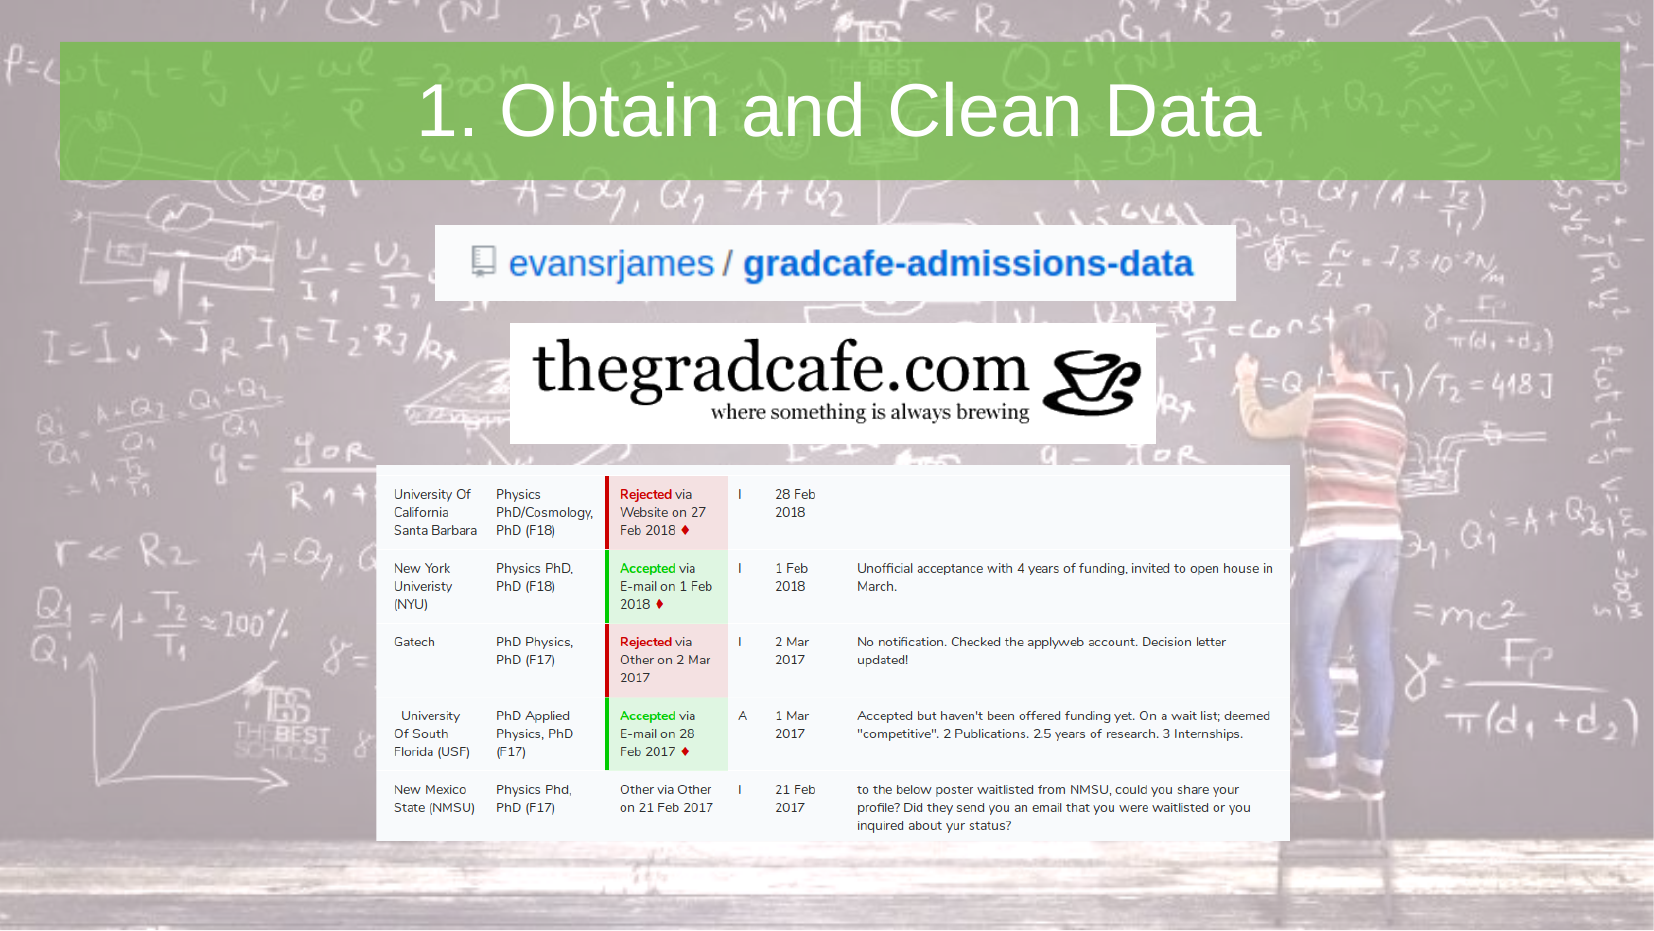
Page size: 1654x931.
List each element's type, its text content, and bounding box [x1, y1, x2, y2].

title 1. Obtain and Clean Data [60, 41, 1621, 181]
text_box [0, 0, 1654, 931]
picture [510, 323, 1156, 444]
picture [435, 225, 1237, 301]
picture [376, 465, 1291, 841]
